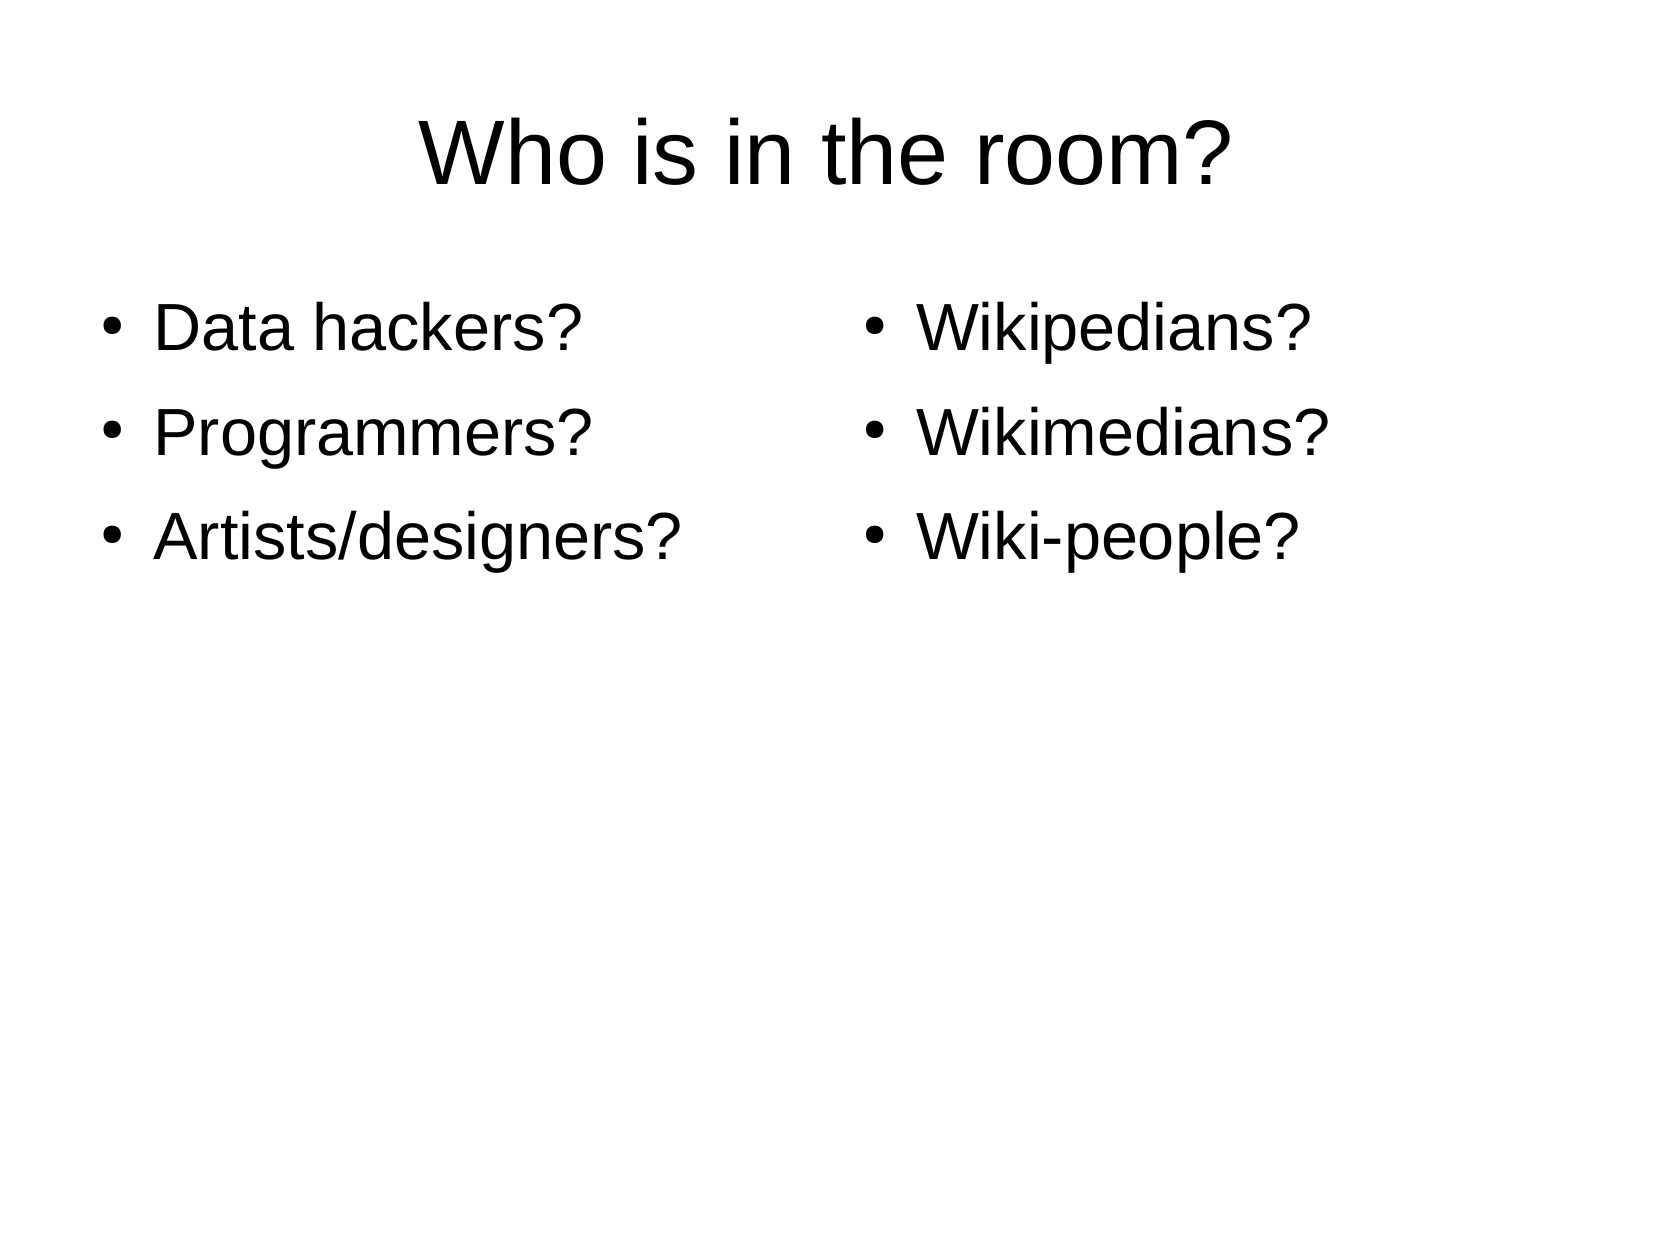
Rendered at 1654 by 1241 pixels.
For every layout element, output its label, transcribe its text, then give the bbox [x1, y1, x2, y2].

list Wikipedians? Wikimedians? Wiki-people? [845, 290, 1572, 1010]
list Data hackers? Programmers? Artists/designers? [82, 290, 809, 1010]
title Who is in the room? [82, 49, 1571, 257]
